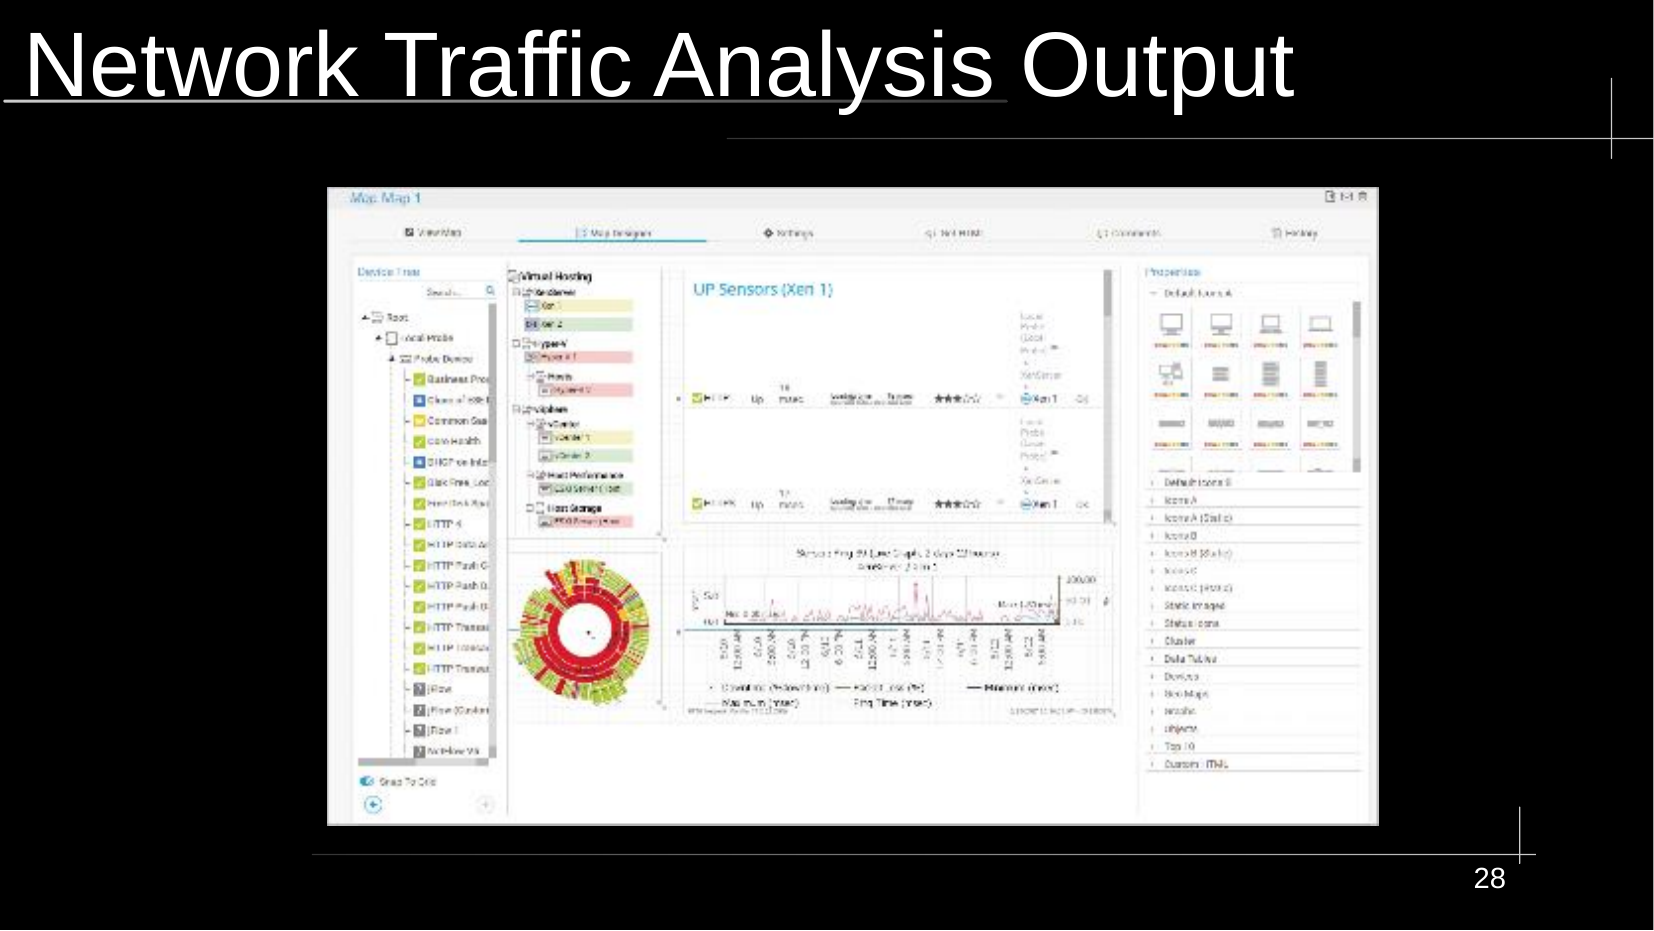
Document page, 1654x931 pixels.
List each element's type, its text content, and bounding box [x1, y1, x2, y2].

title Network Traffic Analysis Output [23, 11, 1589, 119]
picture [327, 187, 1379, 826]
